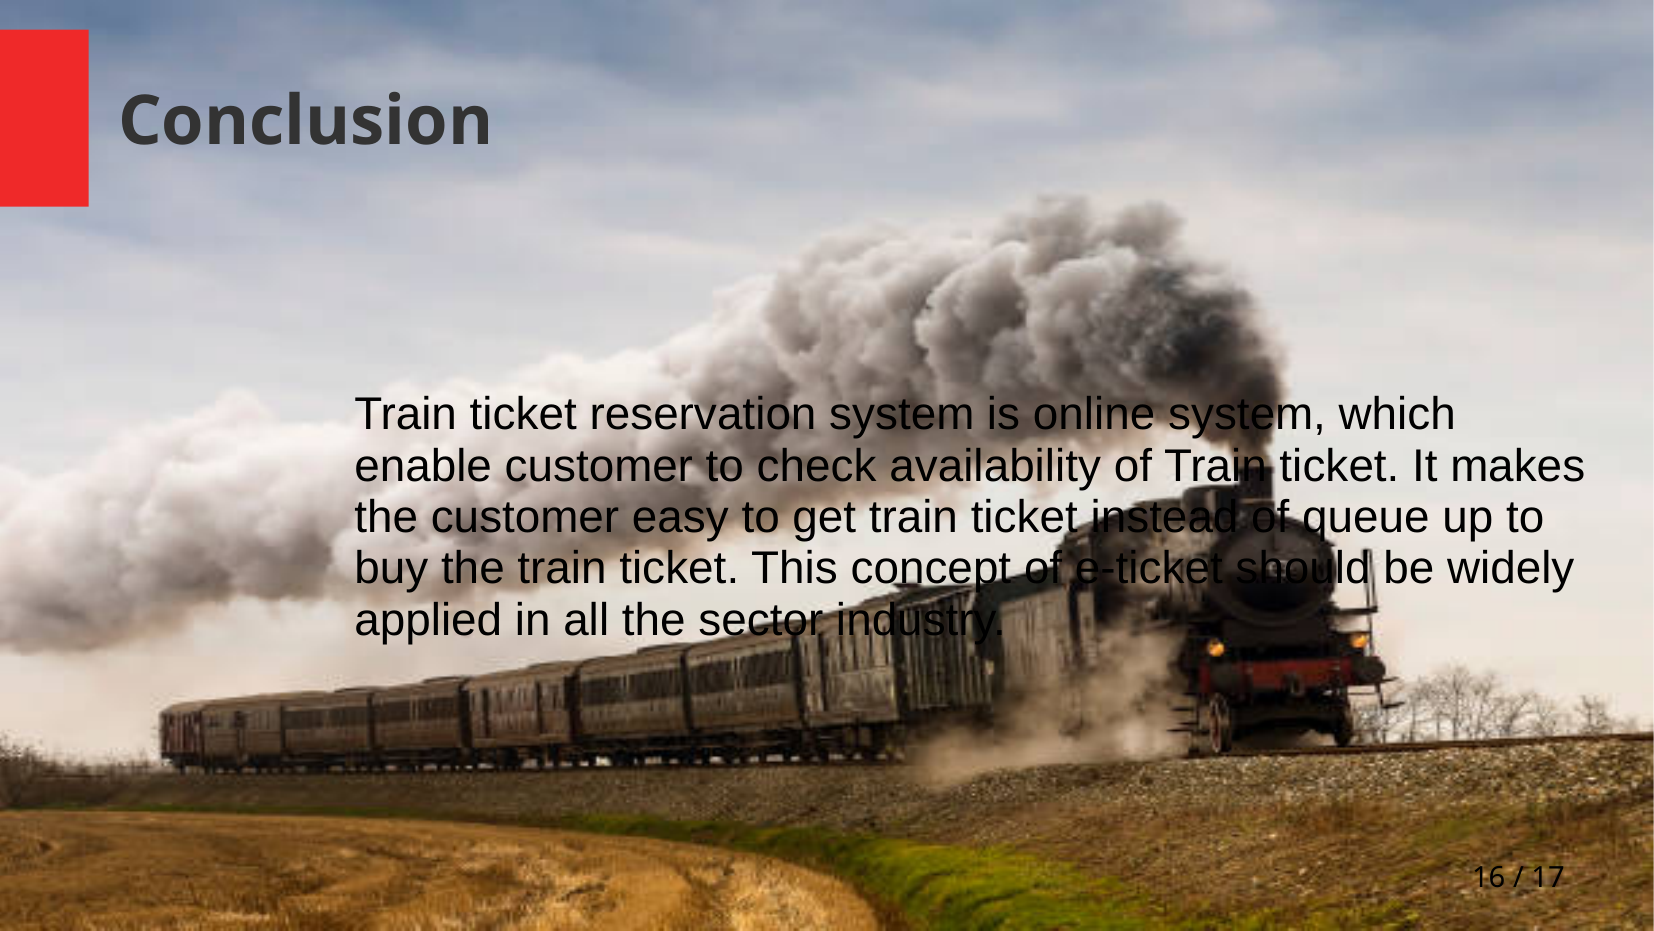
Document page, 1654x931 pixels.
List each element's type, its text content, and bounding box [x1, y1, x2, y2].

subtitle Train ticket reservation system is online system, which enable customer to check availability of Train ticket. It makes the customer easy to get train ticket instead of queue up to buy the train ticket. This concept of e-ticket should be widely applied in all the sector industry. [354, 236, 1595, 798]
title Conclusion [118, 29, 1595, 207]
picture [0, 0, 1654, 931]
